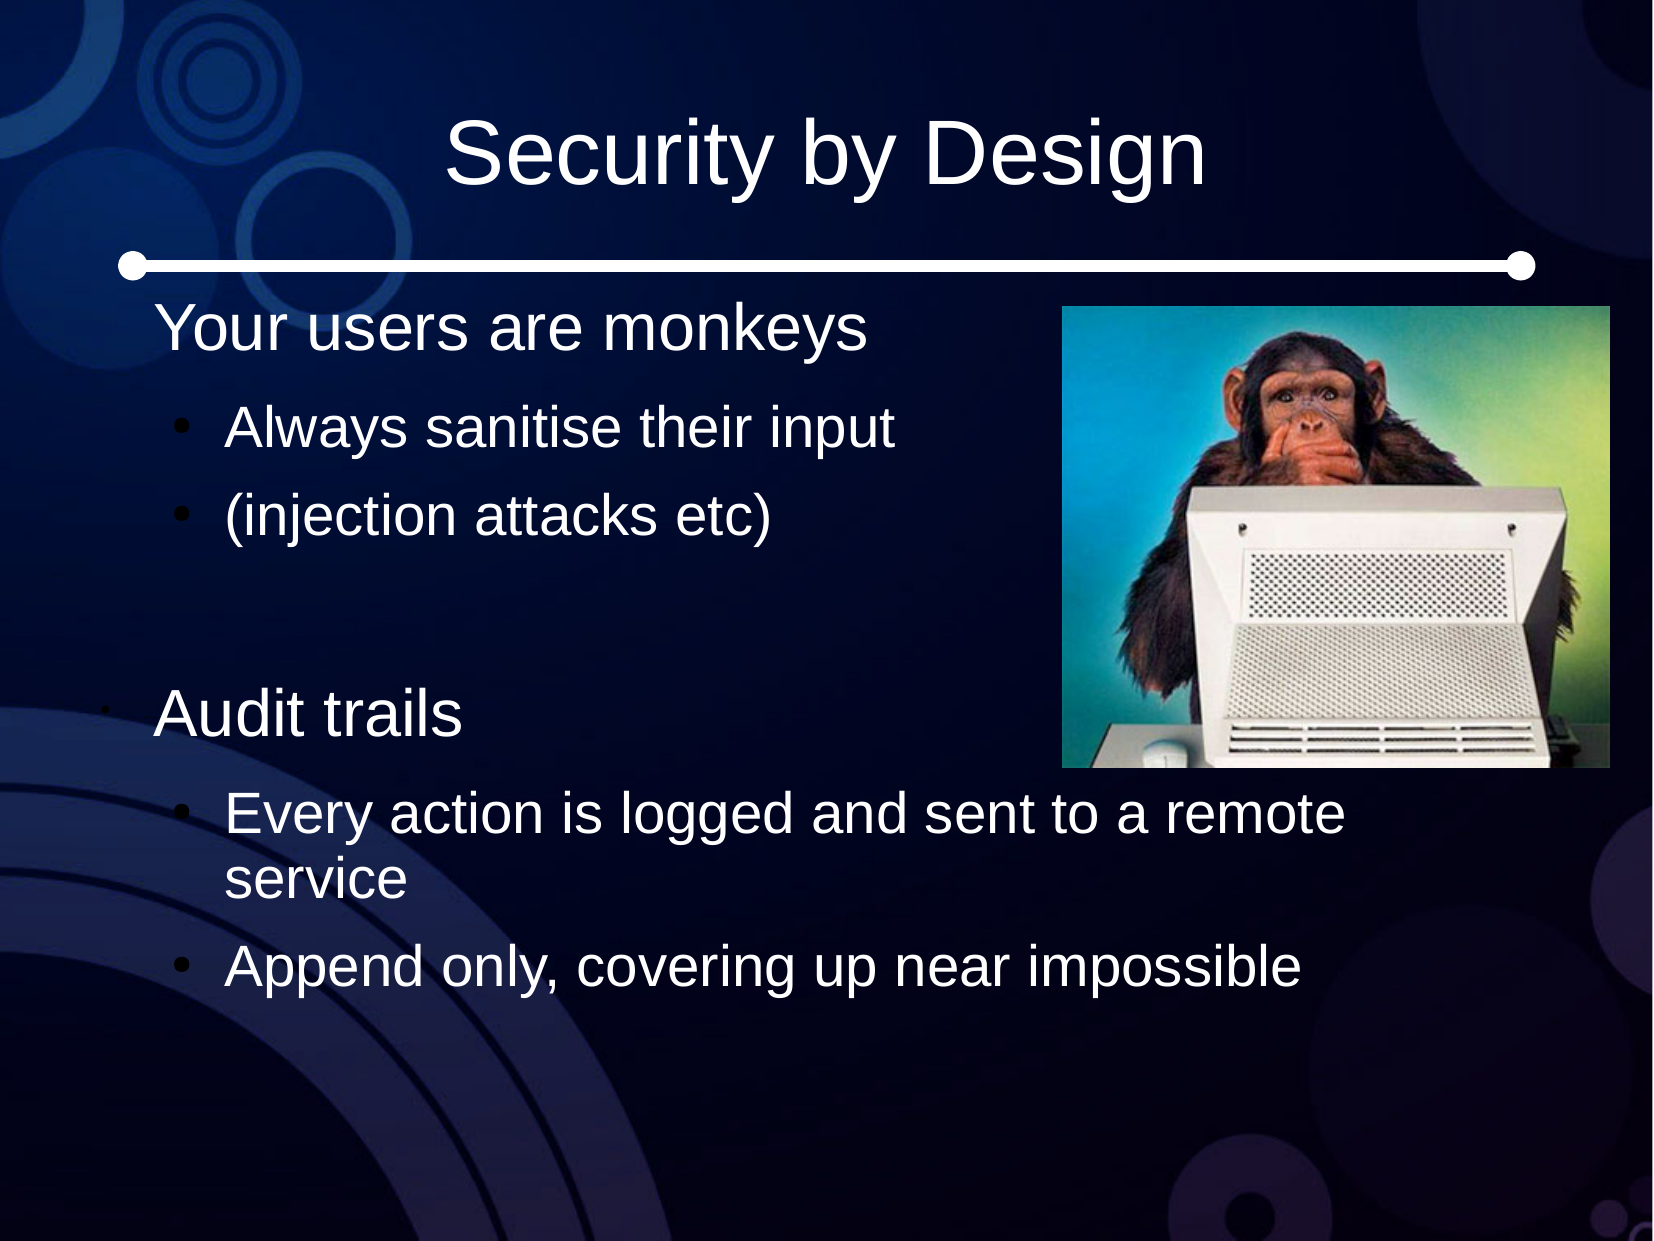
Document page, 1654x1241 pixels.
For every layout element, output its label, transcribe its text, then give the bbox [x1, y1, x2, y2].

title Security by Design [82, 49, 1571, 257]
list Your users are monkeys Always sanitise their input (injection attacks etc) Audit trails Every action is logged and sent to a remote service Append only, covering up near impossible [82, 290, 1477, 1109]
picture [0, 0, 1653, 1241]
